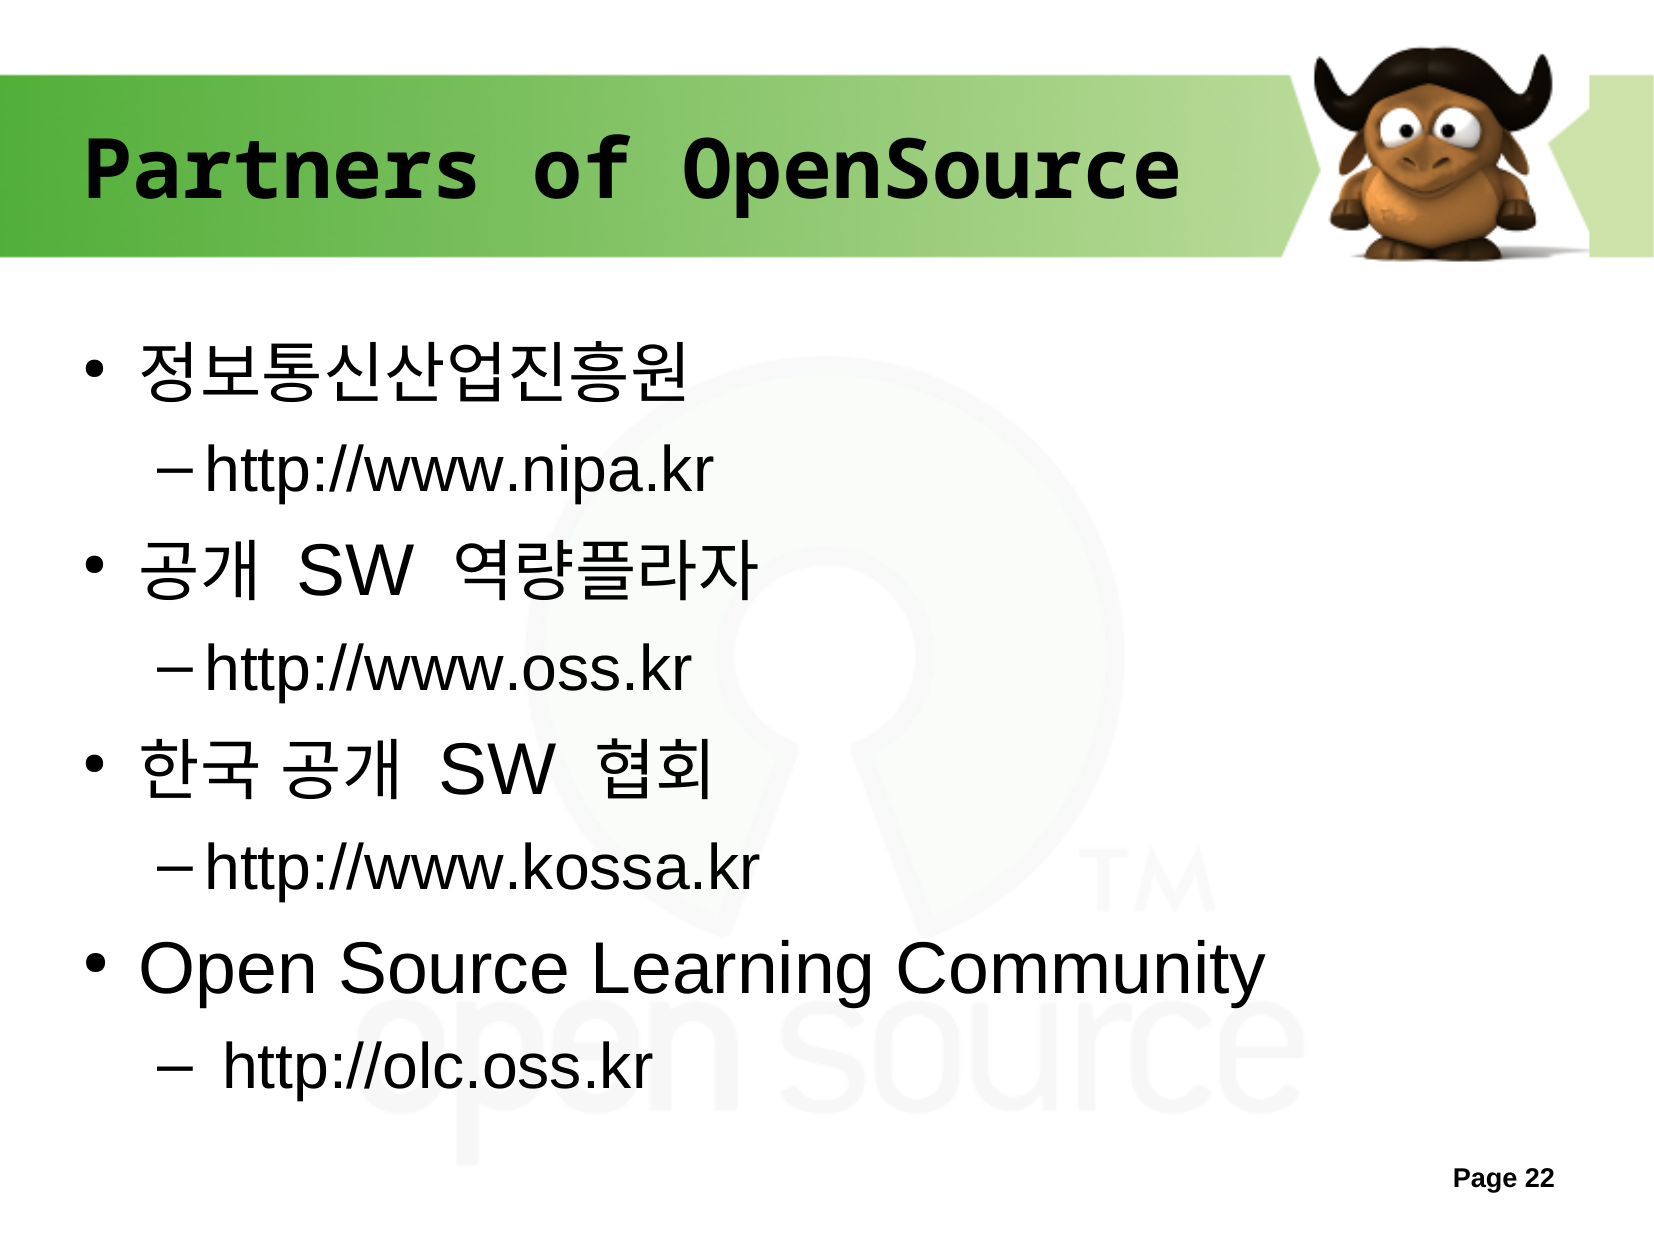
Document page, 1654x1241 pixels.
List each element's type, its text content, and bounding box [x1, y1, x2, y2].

list 정보통신산업진흥원 http://www.nipa.kr 공개 SW 역량플라자 http://www.oss.kr 한국 공개 SW 협회 http://www.kossa.kr Open Source Learning Community http://olc.oss.kr [82, 330, 1571, 1134]
title Partners of OpenSource [82, 61, 1571, 269]
picture [0, 0, 1654, 1241]
